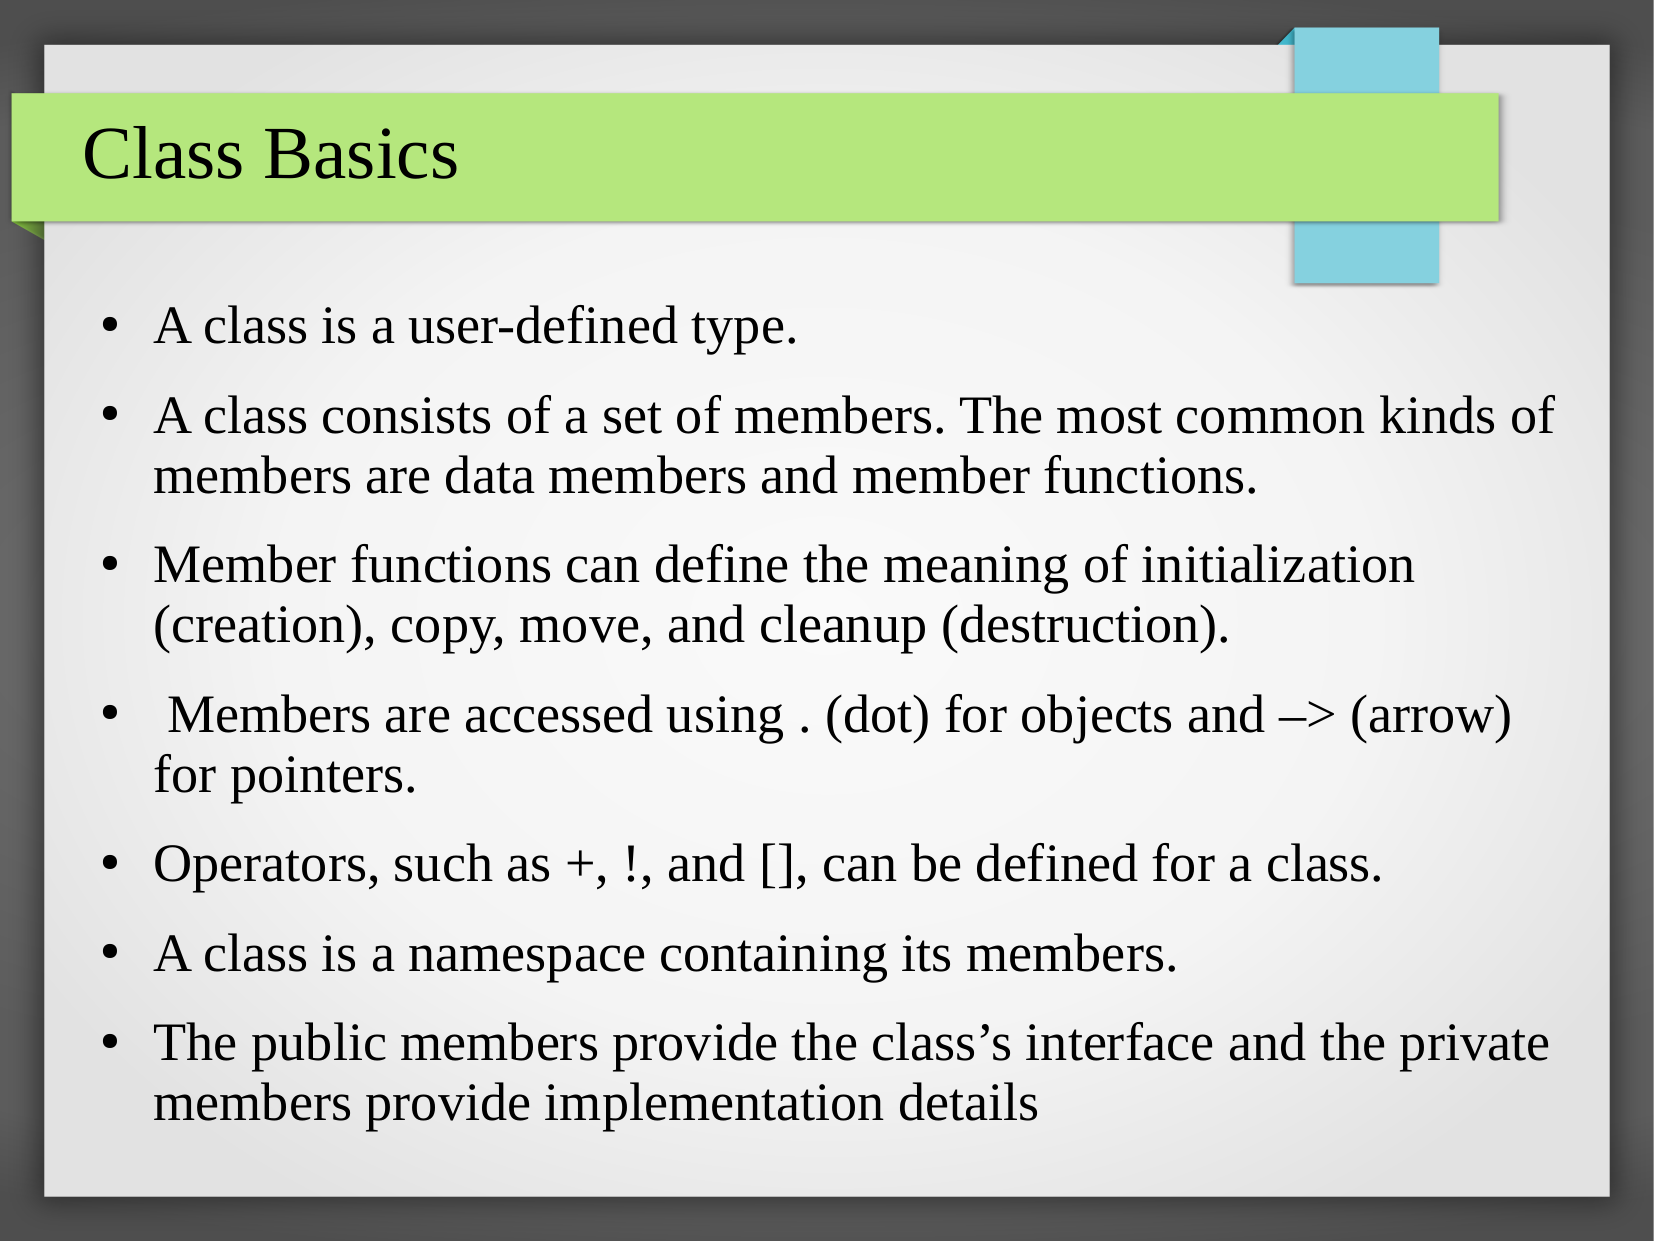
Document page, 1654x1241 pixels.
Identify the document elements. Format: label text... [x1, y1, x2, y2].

title Class Basics [82, 94, 1264, 213]
picture [0, 0, 1654, 1241]
list A class is a user-defined type. A class consists of a set of members. The most common kinds of members are data members and member functions. Member functions can define the meaning of initialization (creation), copy, move, and cleanup (destruction). Members are accessed using . (dot) for objects and –> (arrow) for pointers. Operators, such as +, !, and [], can be defined for a class. A class is a namespace containing its members. The public members provide the class’s interface and the private members provide implementation details [82, 295, 1571, 1015]
